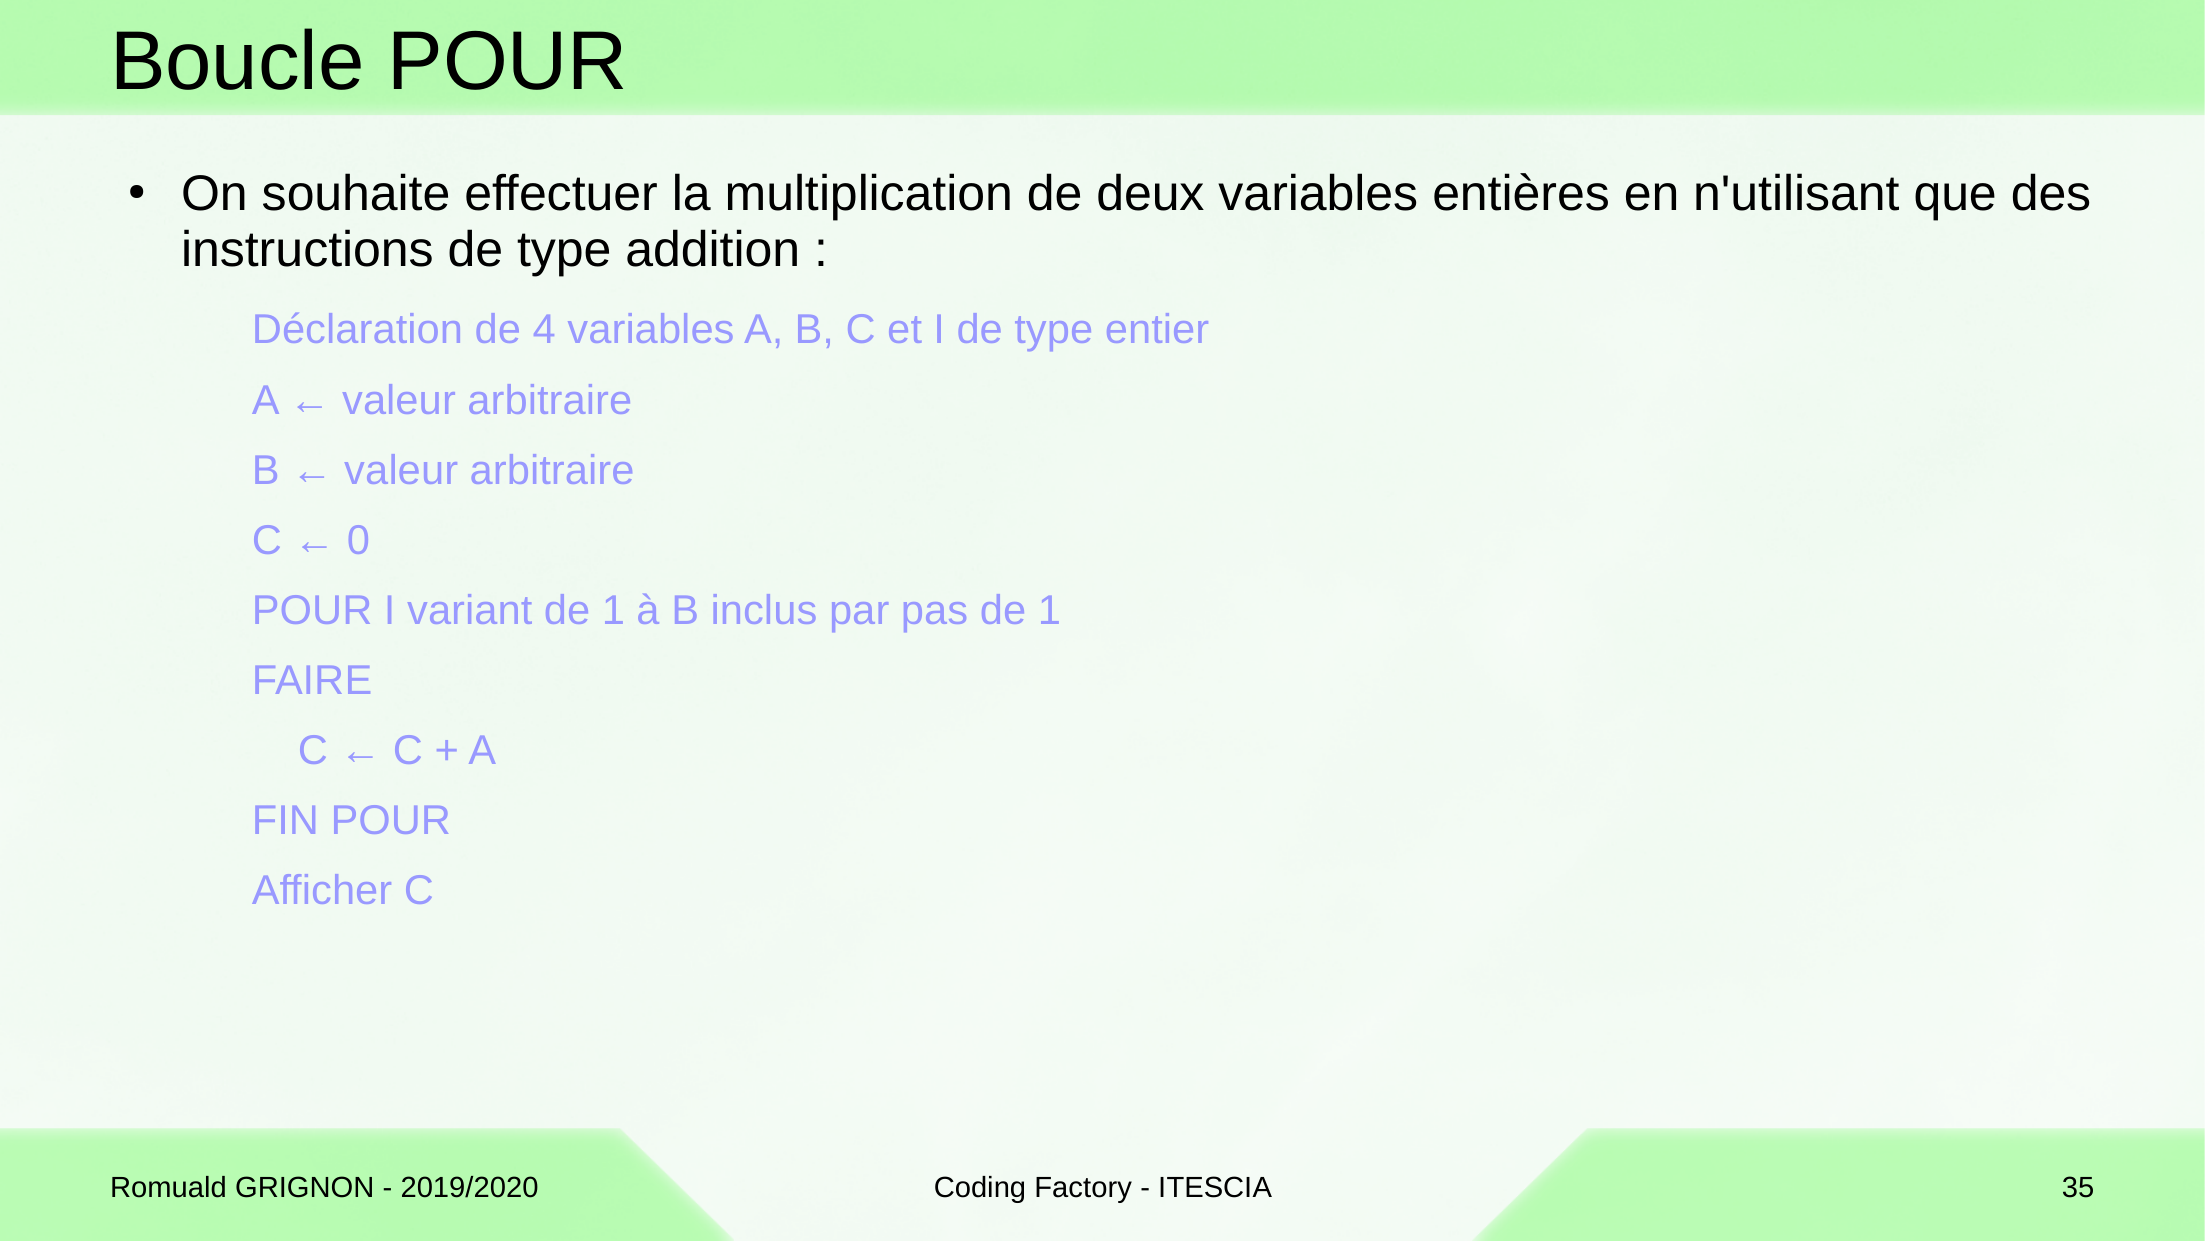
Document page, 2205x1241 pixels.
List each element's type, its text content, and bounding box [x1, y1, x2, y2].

list On souhaite effectuer la multiplication de deux variables entières en n'utilisant que des instructions de type addition : Déclaration de 4 variables A, B, C et I de type entier A ← valeur arbitraire B ← valeur arbitraire C ← 0 POUR I variant de 1 à B inclus par pas de 1 FAIRE C ← C + A FIN POUR Afficher C [110, 236, 2095, 961]
title Boucle POUR [110, 49, 2095, 236]
picture [0, 0, 2205, 1241]
